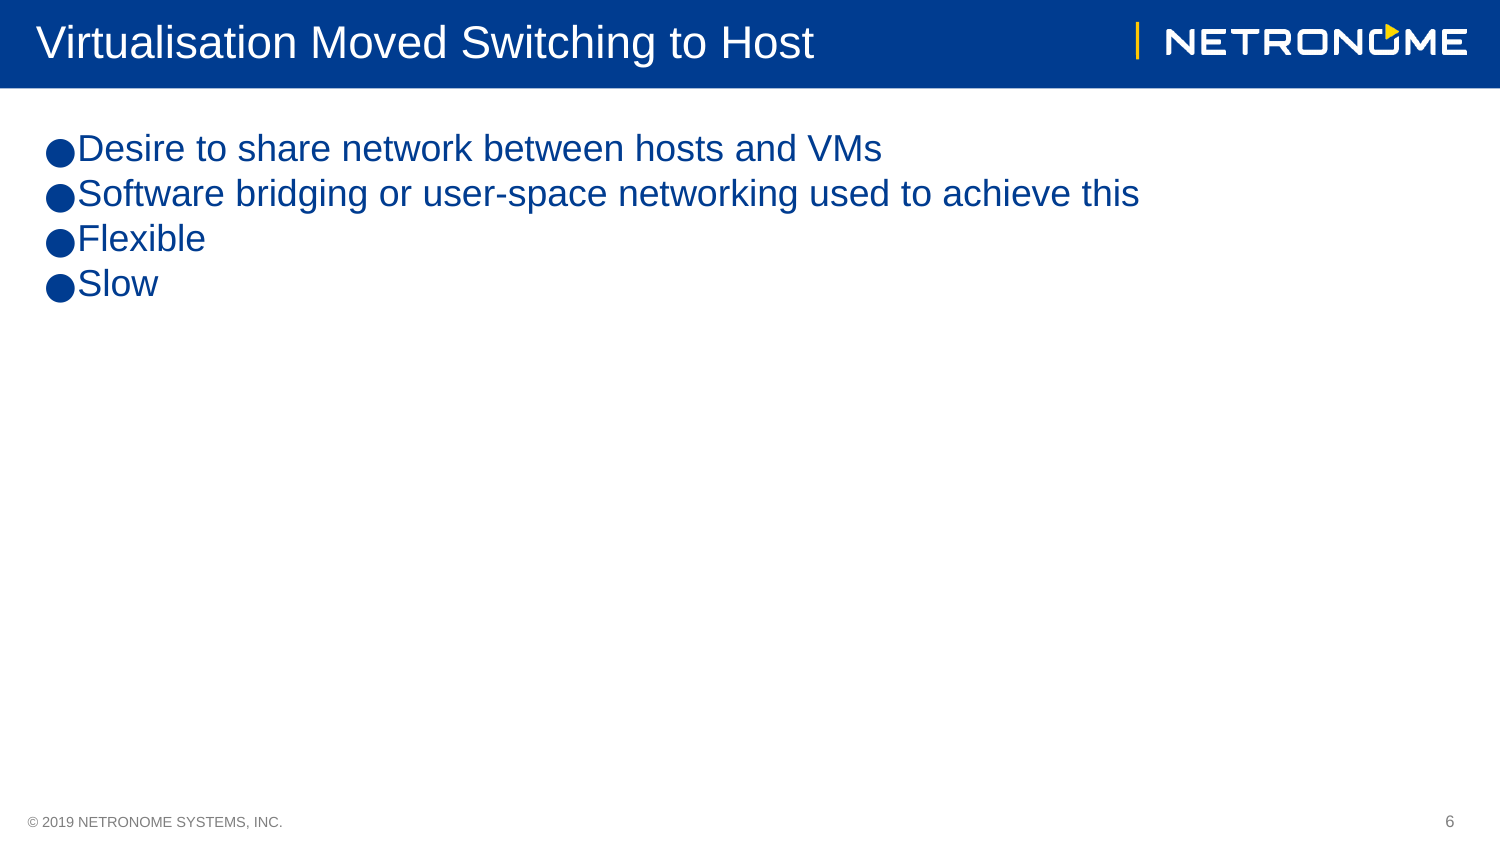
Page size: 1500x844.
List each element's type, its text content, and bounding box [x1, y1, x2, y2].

list Desire to share network between hosts and VMs Software bridging or user-space networking used to achieve this Flexible Slow [24, 109, 1463, 772]
picture [1162, 21, 1473, 62]
title Virtualisation Moved Switching to Host [20, 0, 1113, 89]
